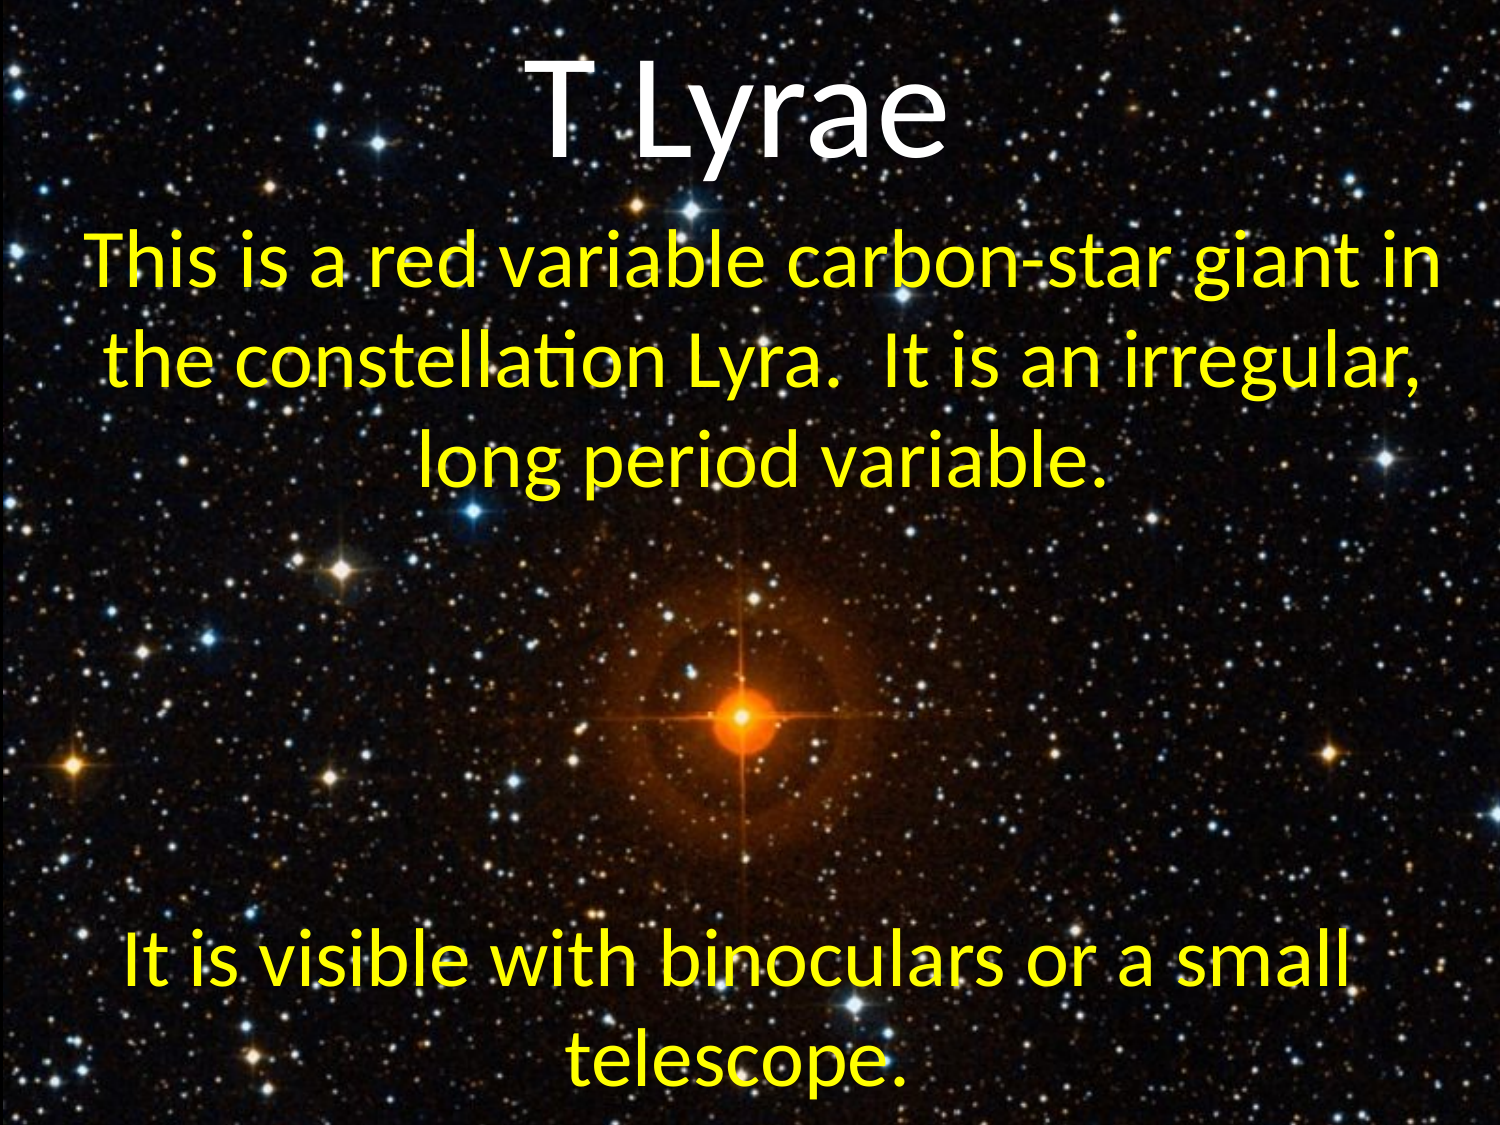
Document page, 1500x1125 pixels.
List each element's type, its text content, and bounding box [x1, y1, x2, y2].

text_box T Lyrae [462, 0, 1013, 195]
text_box This is a red variable carbon-star giant in the constellation Lyra. It is an irregular, long period variable. [46, 196, 1482, 512]
text_box It is visible with binoculars or a small telescope. [20, 895, 1455, 1111]
picture [3, 0, 1500, 1125]
